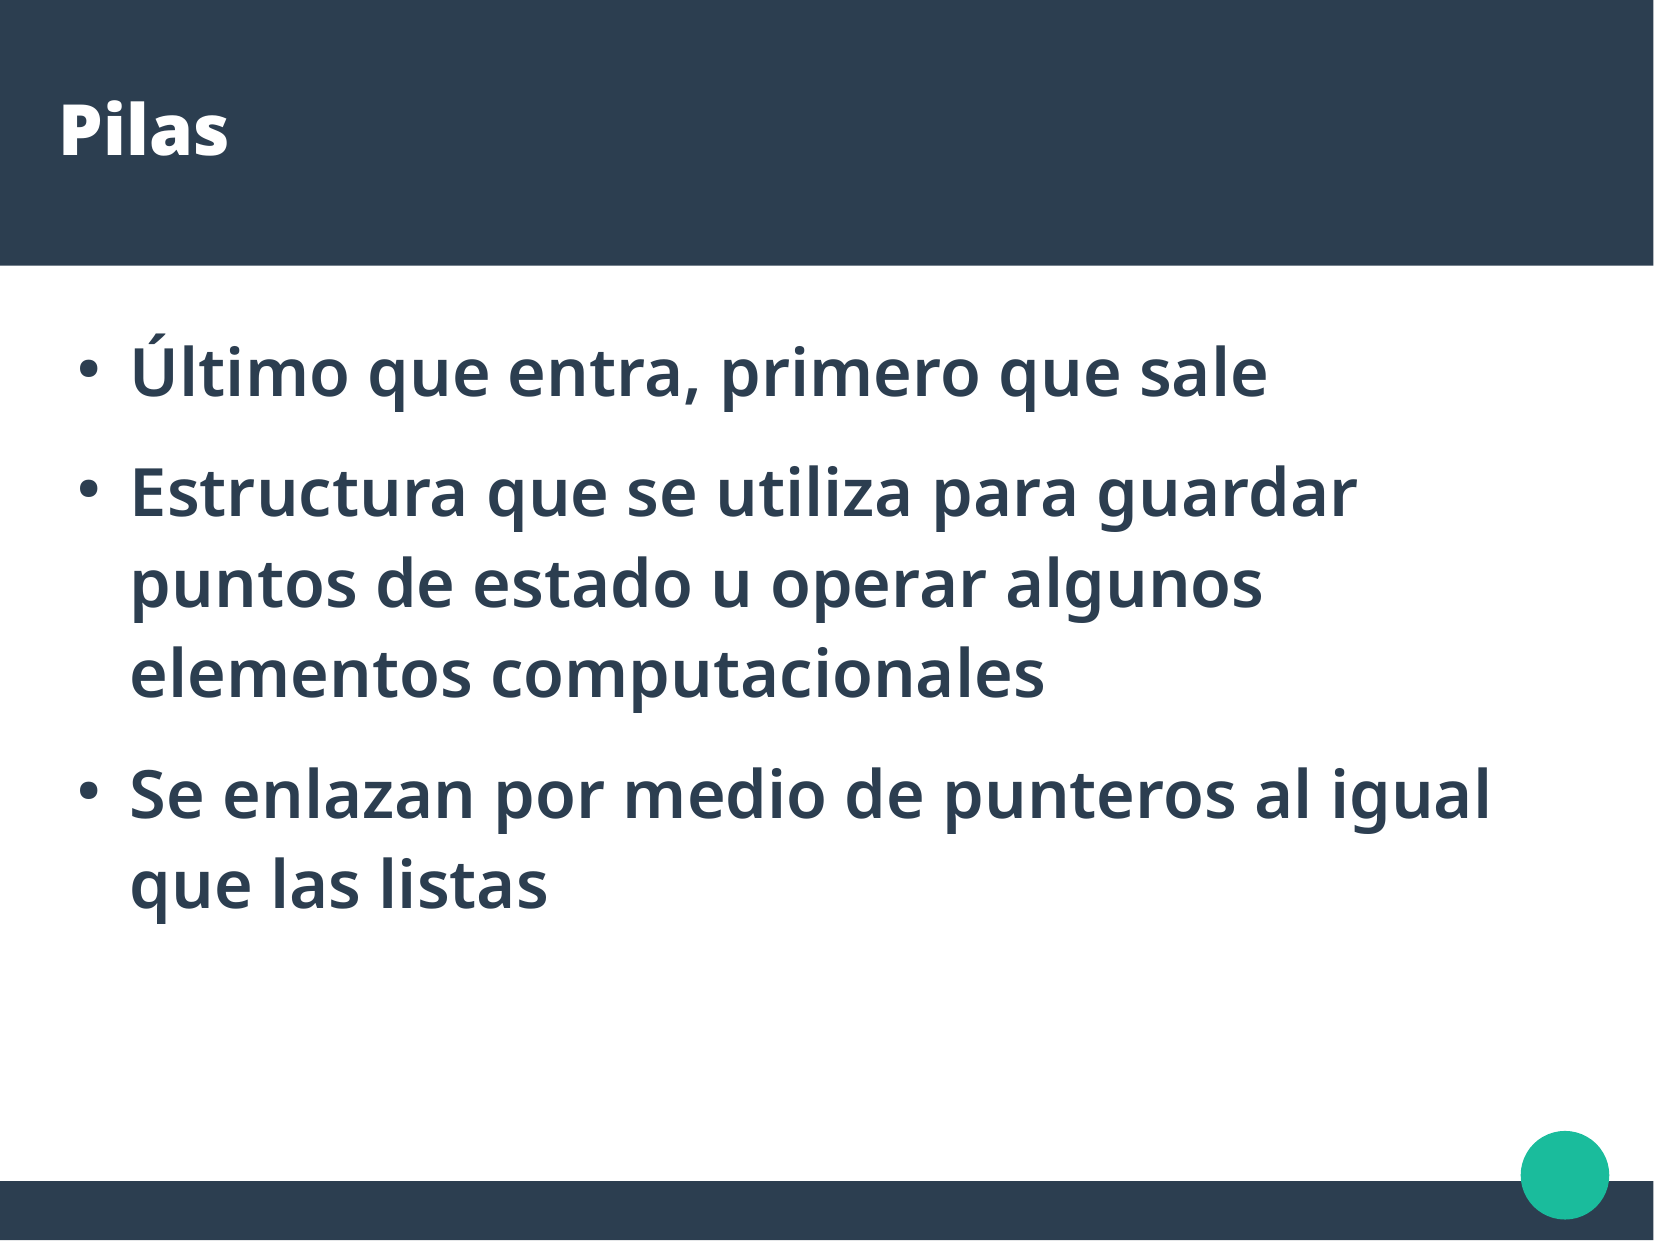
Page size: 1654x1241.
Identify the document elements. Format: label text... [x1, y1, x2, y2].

list Último que entra, primero que sale Estructura que se utiliza para guardar puntos de estado u operar algunos elementos computacionales Se enlazan por medio de punteros al igual que las listas [59, 324, 1595, 1152]
title Pilas [59, 49, 1595, 207]
